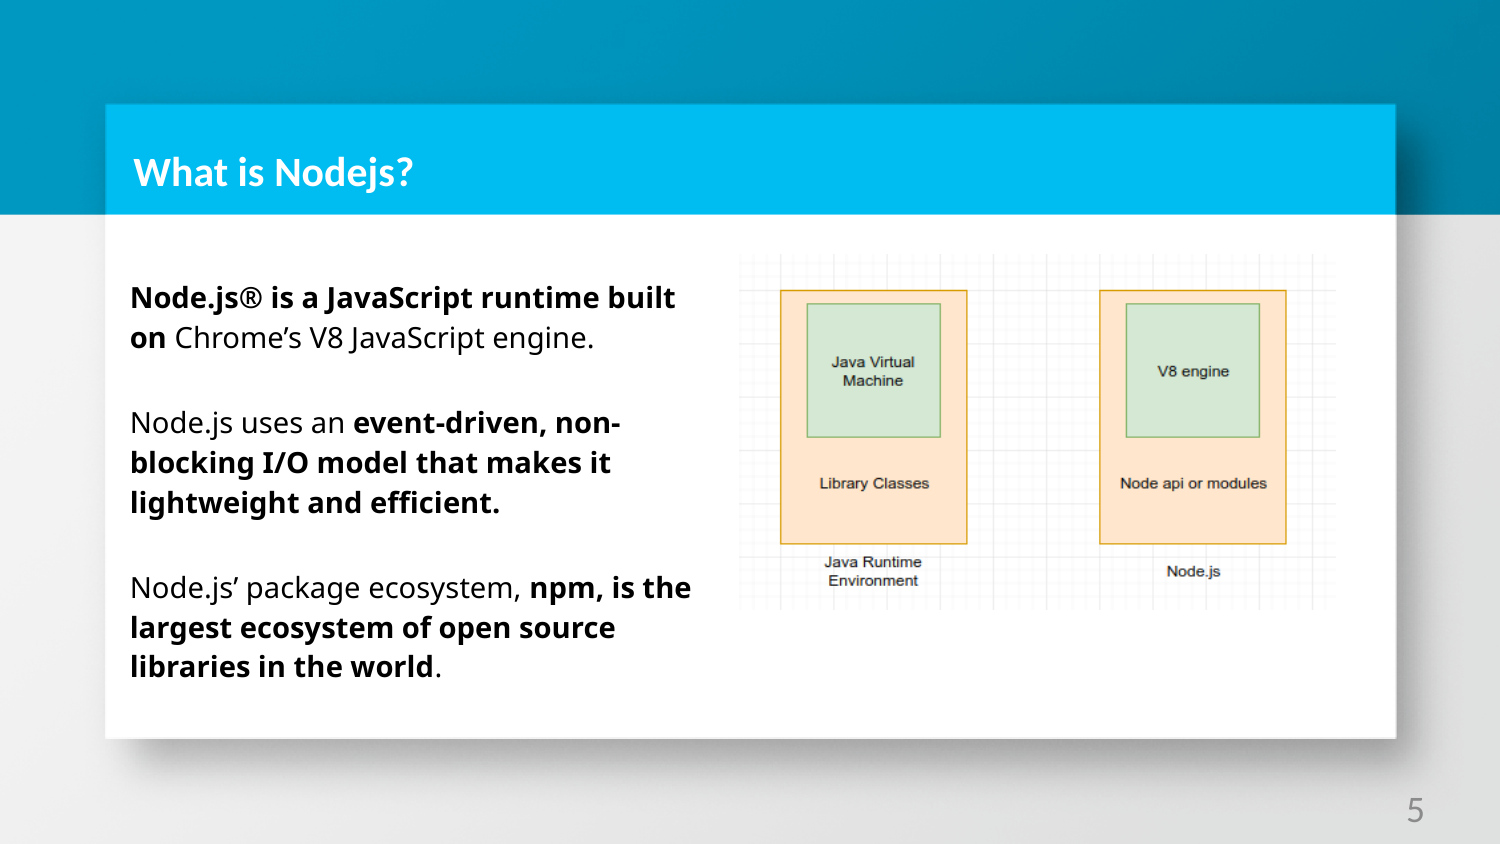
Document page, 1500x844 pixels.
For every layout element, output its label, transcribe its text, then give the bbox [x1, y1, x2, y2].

title What is Nodejs? [131, 142, 901, 196]
picture [0, 215, 1500, 844]
text_box Node.js® is a JavaScript runtime built on Chrome’s V8 JavaScript engine. Node.js uses an event-driven, non-blocking I/O model that makes it lightweight and efficient. Node.js’ package ecosystem, npm, is the largest ecosystem of open source libraries in the world. [115, 270, 721, 685]
